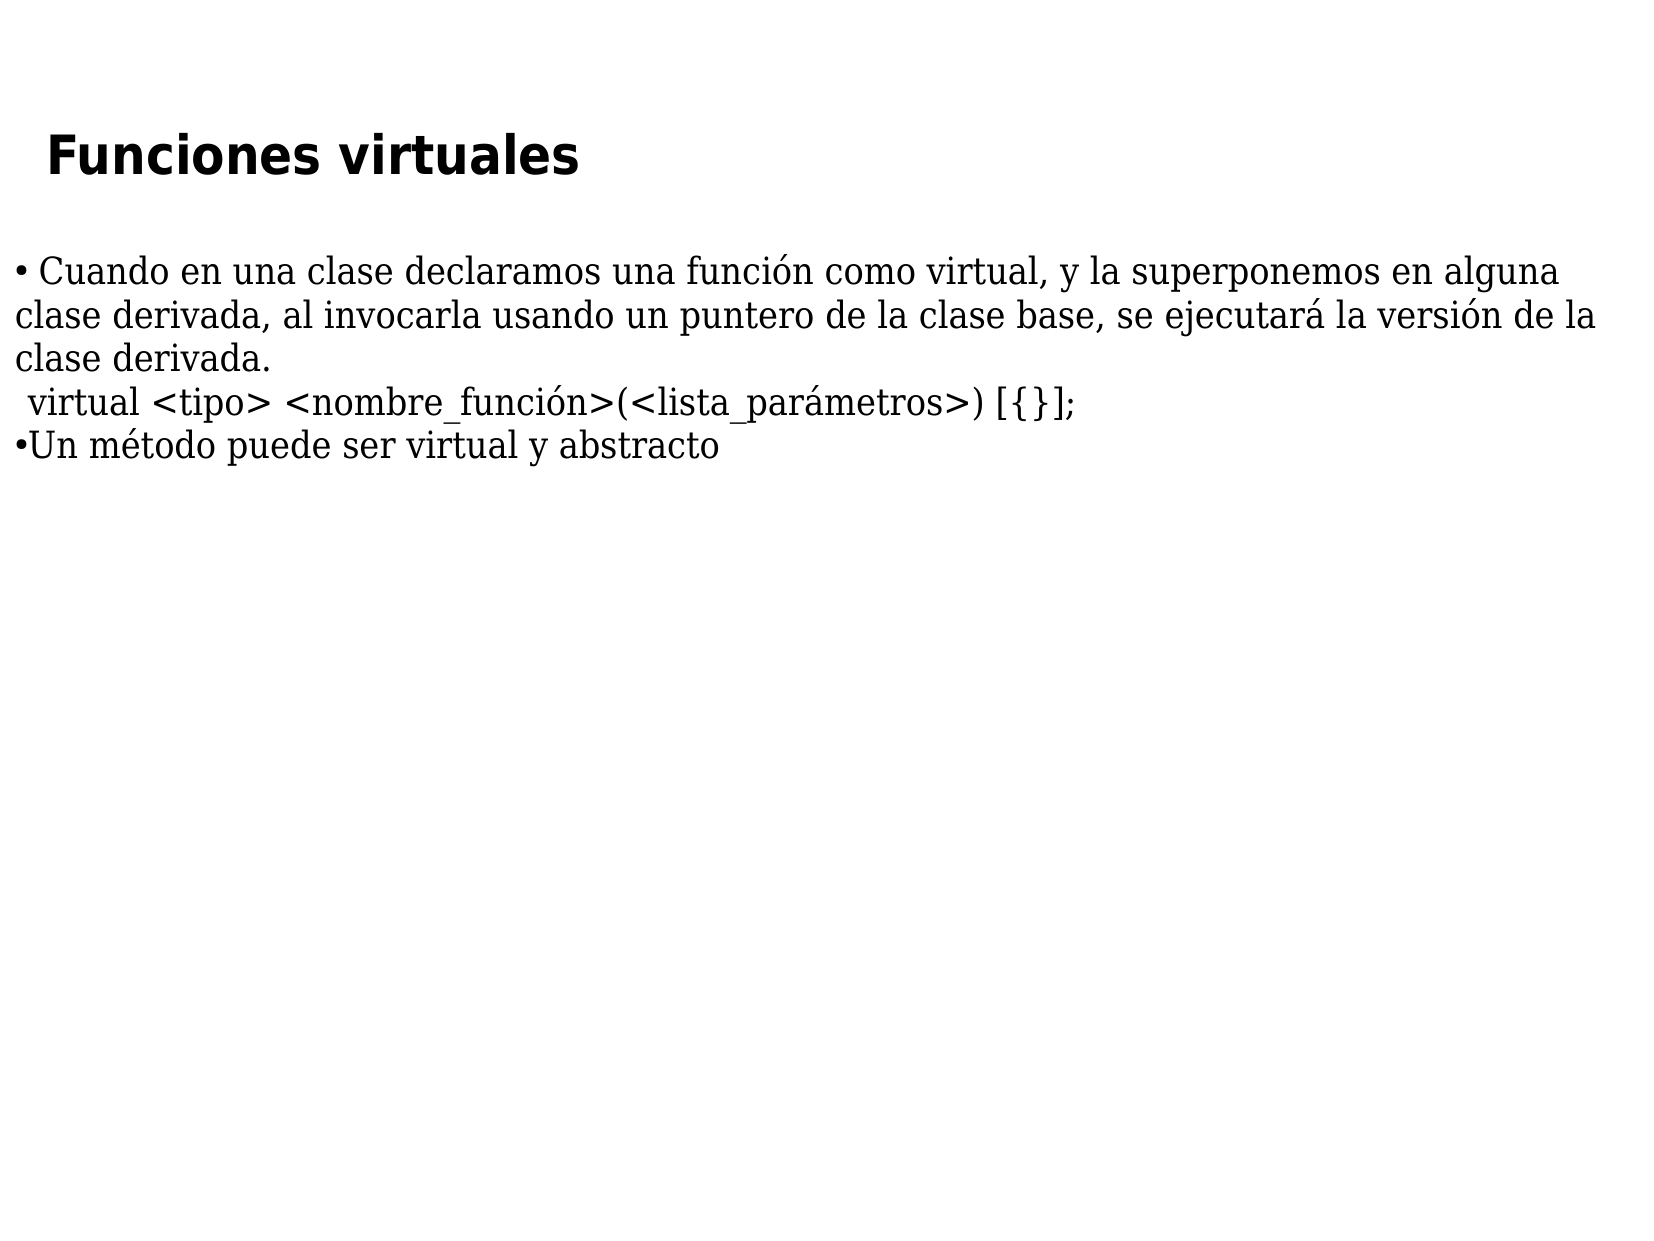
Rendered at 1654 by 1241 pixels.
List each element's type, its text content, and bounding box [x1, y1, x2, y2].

text_box Cuando en una clase declaramos una función como virtual, y la superponemos en alguna clase derivada, al invocarla usando un puntero de la clase base, se ejecutará la versión de la clase derivada. virtual <tipo> <nombre_función>(<lista_parámetros>) [{}]; Un método puede ser virtual y abstracto [0, 242, 1654, 478]
text_box Funciones virtuales [31, 117, 1626, 196]
